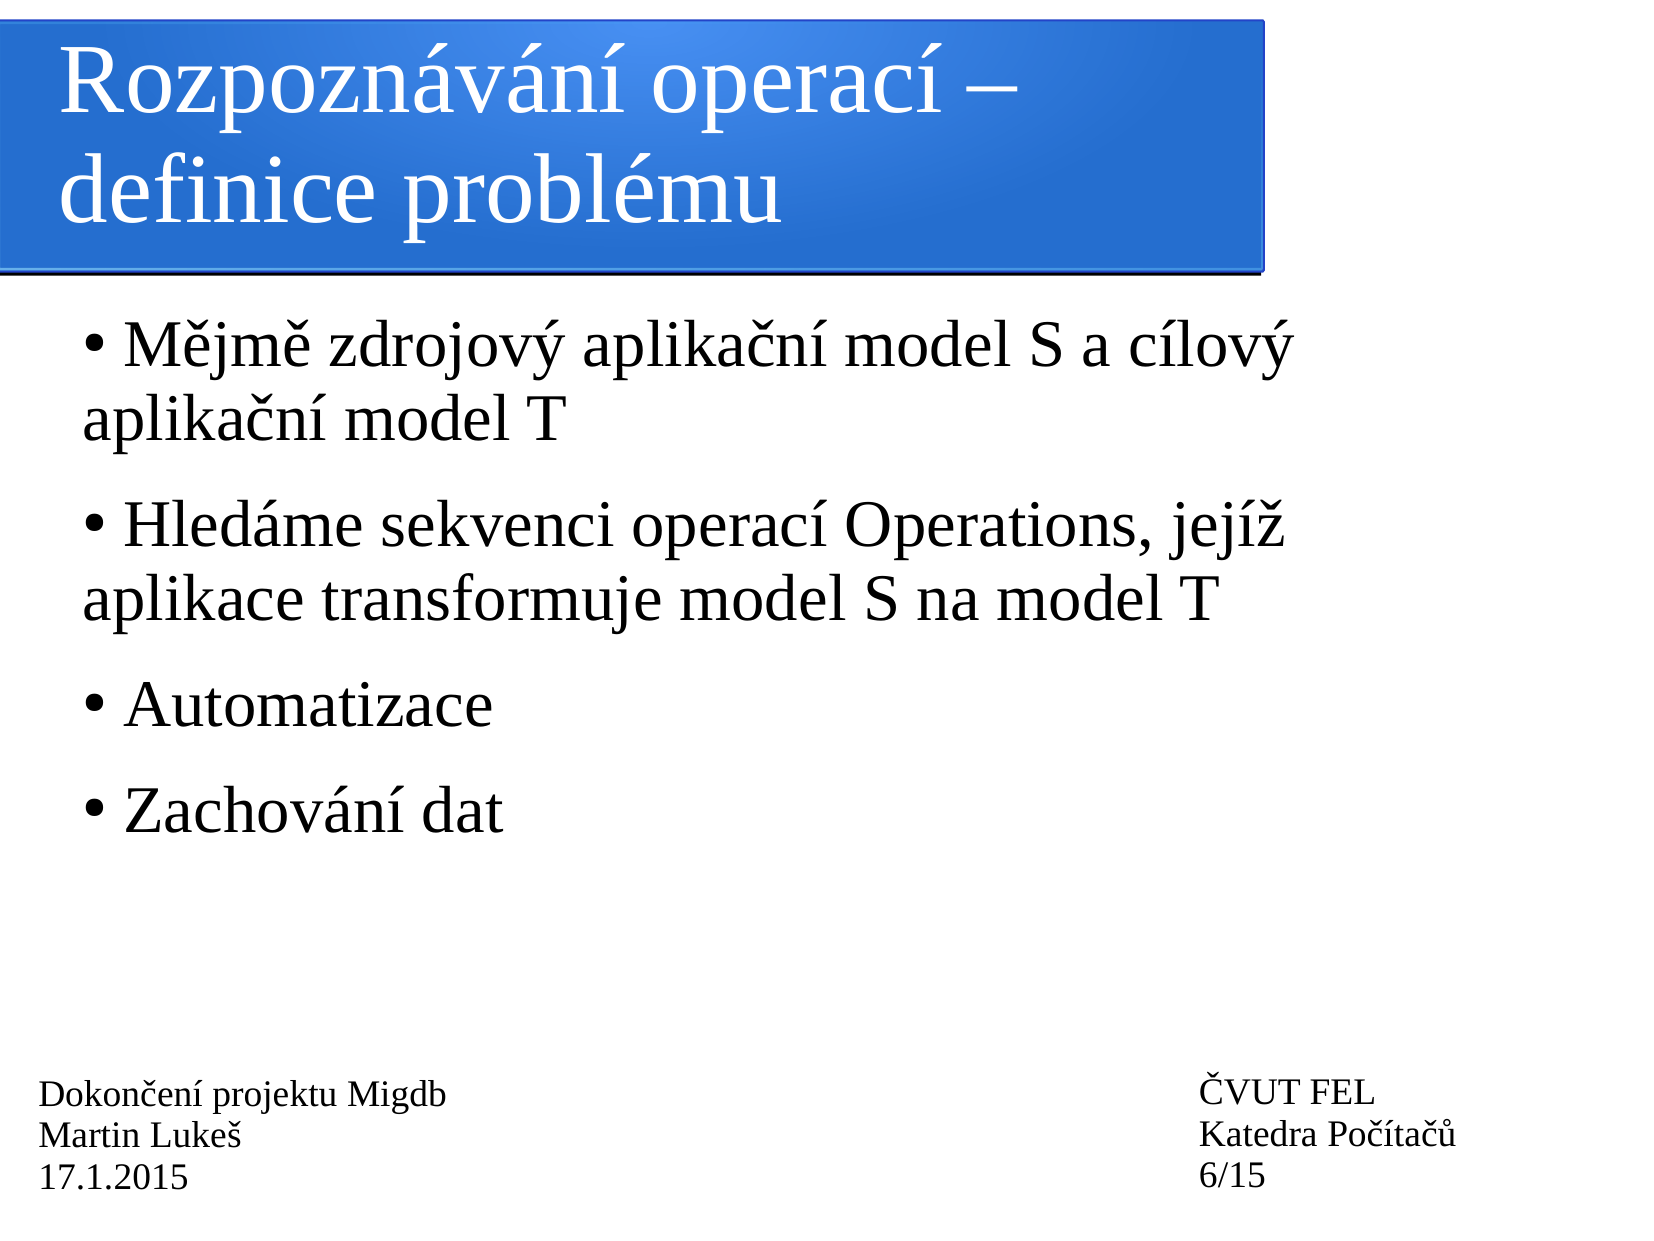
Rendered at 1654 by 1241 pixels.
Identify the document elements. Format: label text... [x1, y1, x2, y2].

list Mějmě zdrojový aplikační model S a cílový aplikační model T Hledáme sekvenci operací Operations, jejíž aplikace transformuje model S na model T Automatizace Zachování dat [82, 307, 1352, 898]
text_box Dokončení projektu Migdb Martin Lukeš 17.1.2015 [23, 1065, 1087, 1205]
text_box Rozpoznávání operací – definice problému [59, 24, 1229, 245]
text_box ČVUT FEL Katedra Počítačů <number>/15 [1184, 1063, 1571, 1204]
